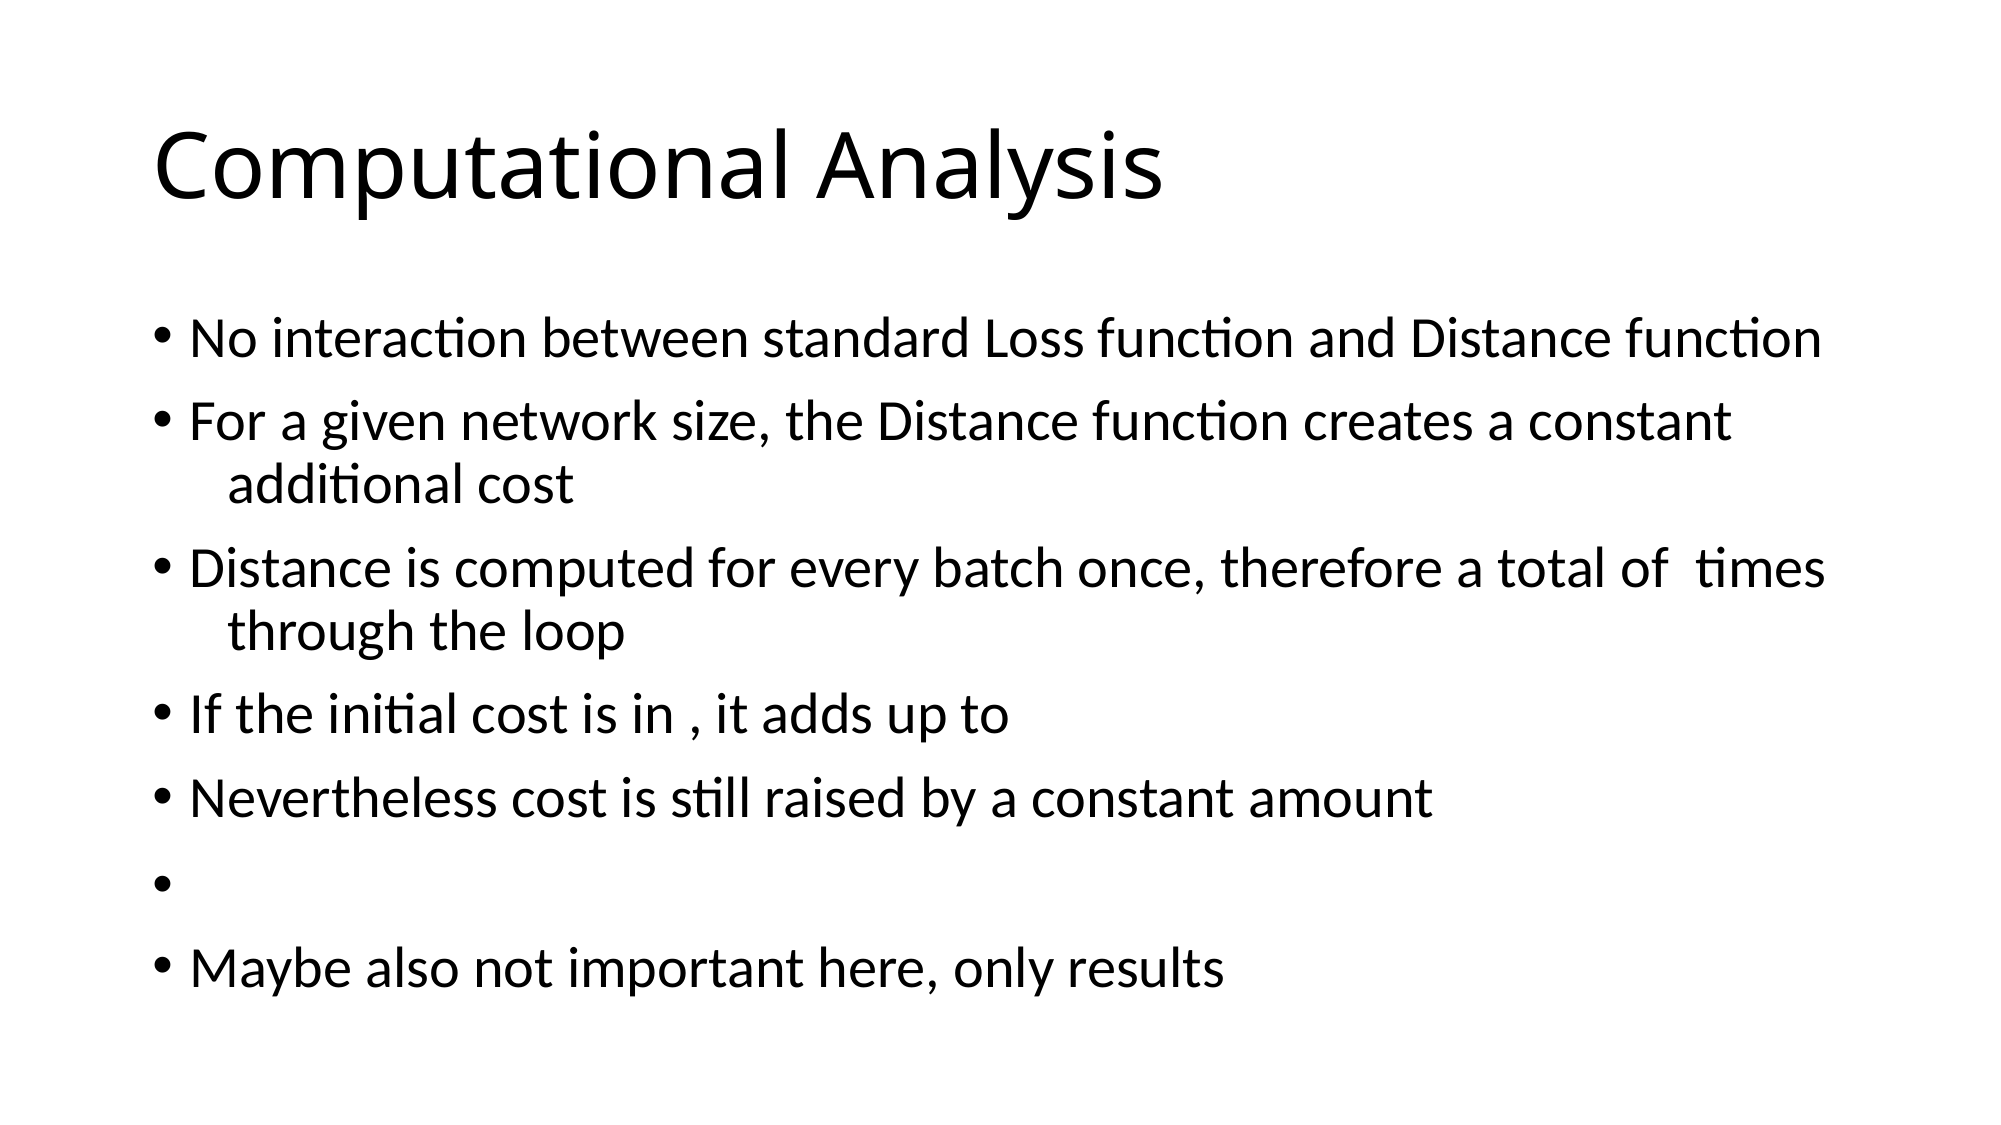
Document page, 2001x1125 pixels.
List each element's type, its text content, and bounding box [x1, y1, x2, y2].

title Computational Analysis [137, 59, 1863, 278]
list No interaction between standard Loss function and Distance function For a given network size, the Distance function creates a constant additional cost Distance is computed for every batch once, therefore a total of times through the loop If the initial cost is in , it adds up to Nevertheless cost is still raised by a constant amount Maybe also not important here, only results [137, 299, 1863, 1014]
